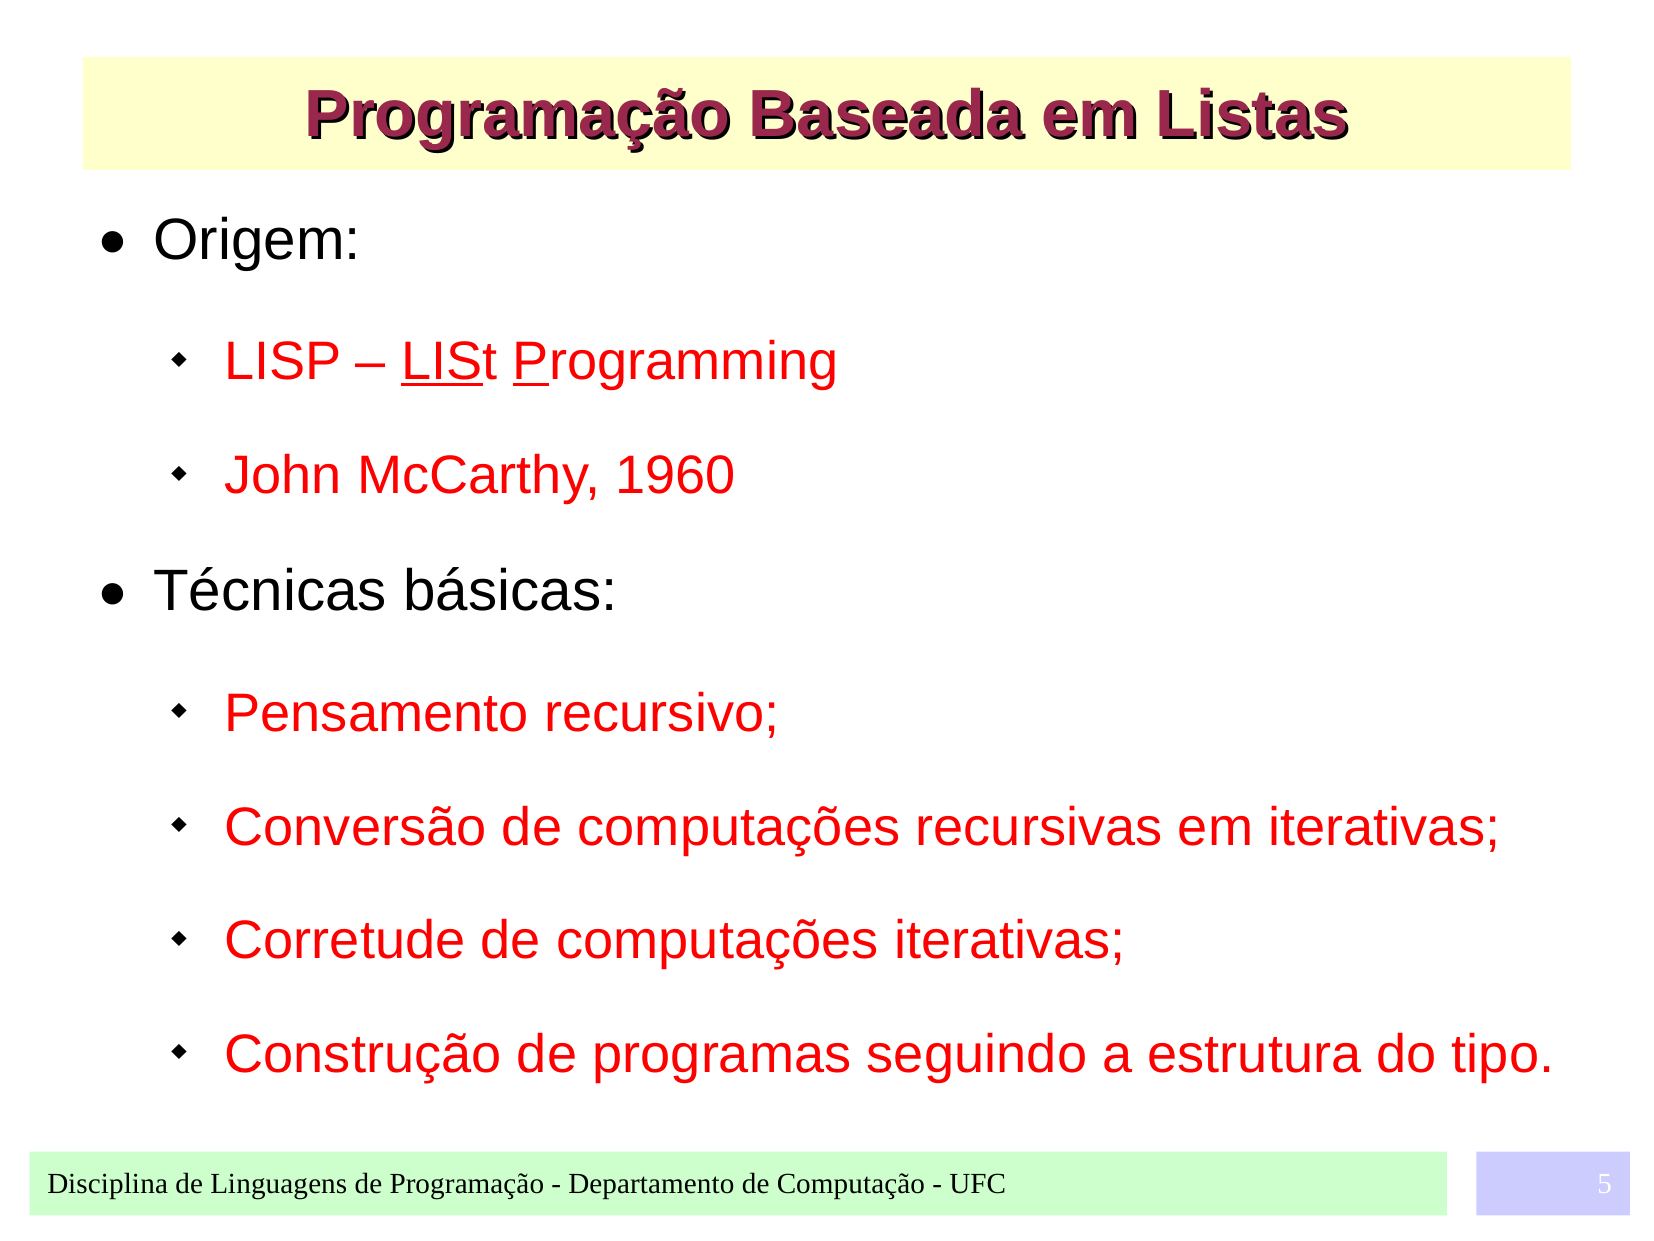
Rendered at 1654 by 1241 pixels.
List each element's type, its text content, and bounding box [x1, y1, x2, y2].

list Origem: LISP – LISt Programming John McCarthy, 1960 Técnicas básicas: Pensamento recursivo; Conversão de computações recursivas em iterativas; Corretude de computações iterativas; Construção de programas seguindo a estrutura do tipo. [82, 206, 1571, 1150]
title Programação Baseada em Listas [82, 56, 1571, 170]
